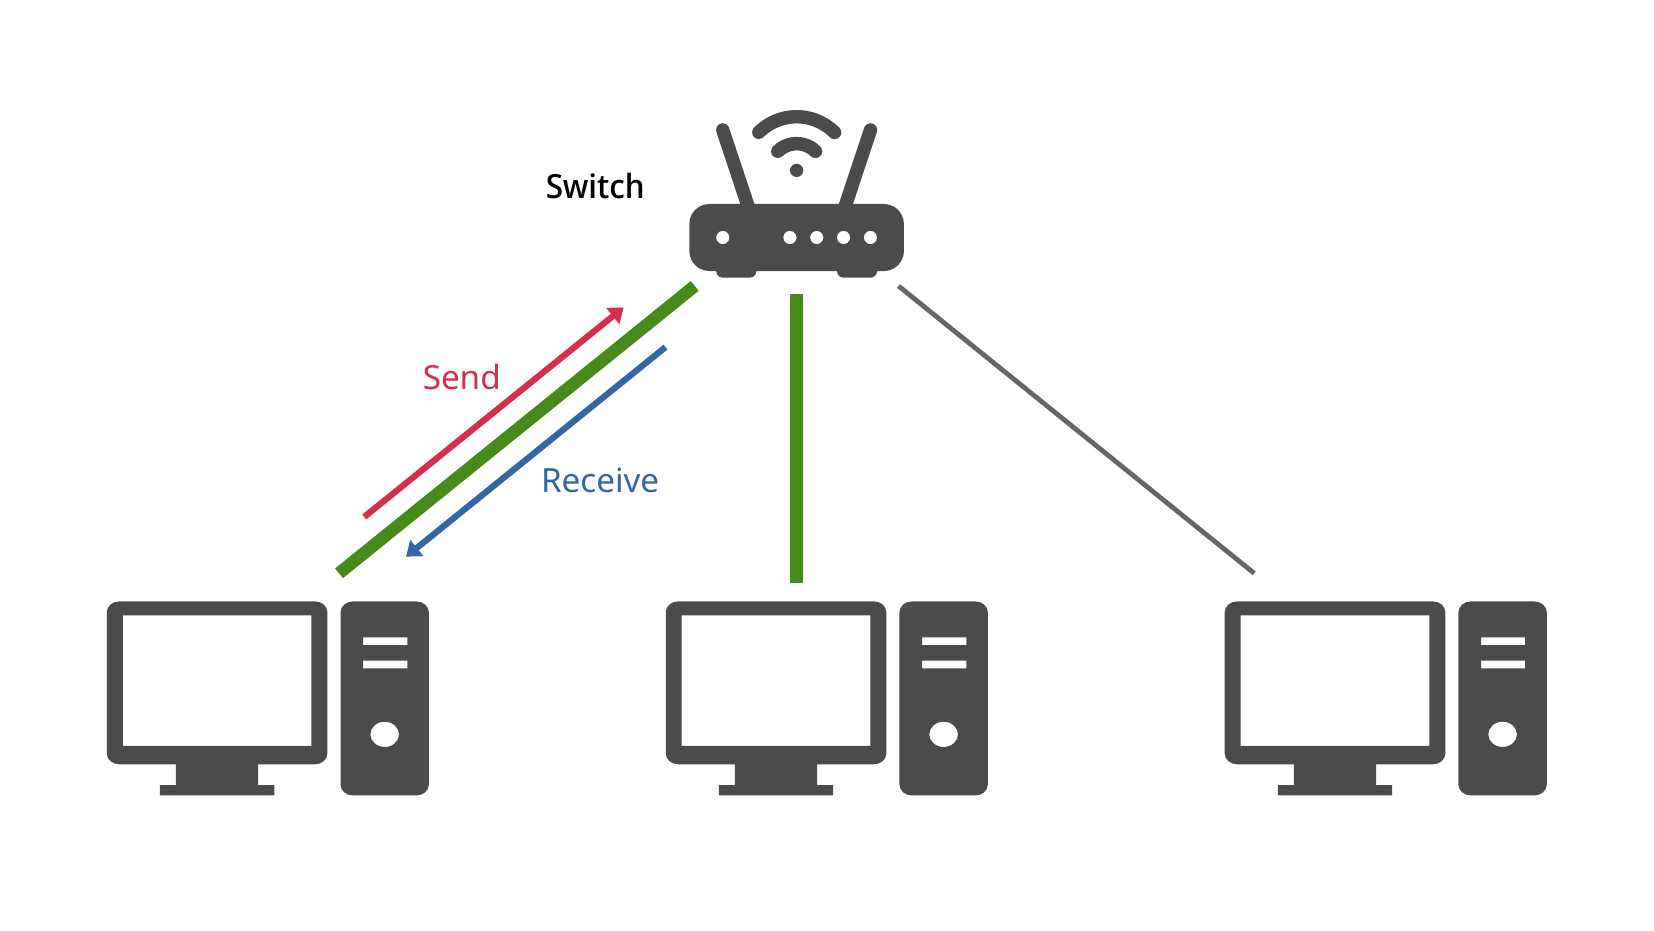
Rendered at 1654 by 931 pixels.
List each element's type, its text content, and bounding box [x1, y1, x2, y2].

picture [106, 556, 430, 841]
text_box Receive [513, 461, 687, 497]
picture [682, 89, 911, 319]
text_box Send [375, 359, 549, 395]
picture [1224, 556, 1548, 841]
picture [665, 556, 989, 841]
text_box Switch [508, 168, 682, 204]
